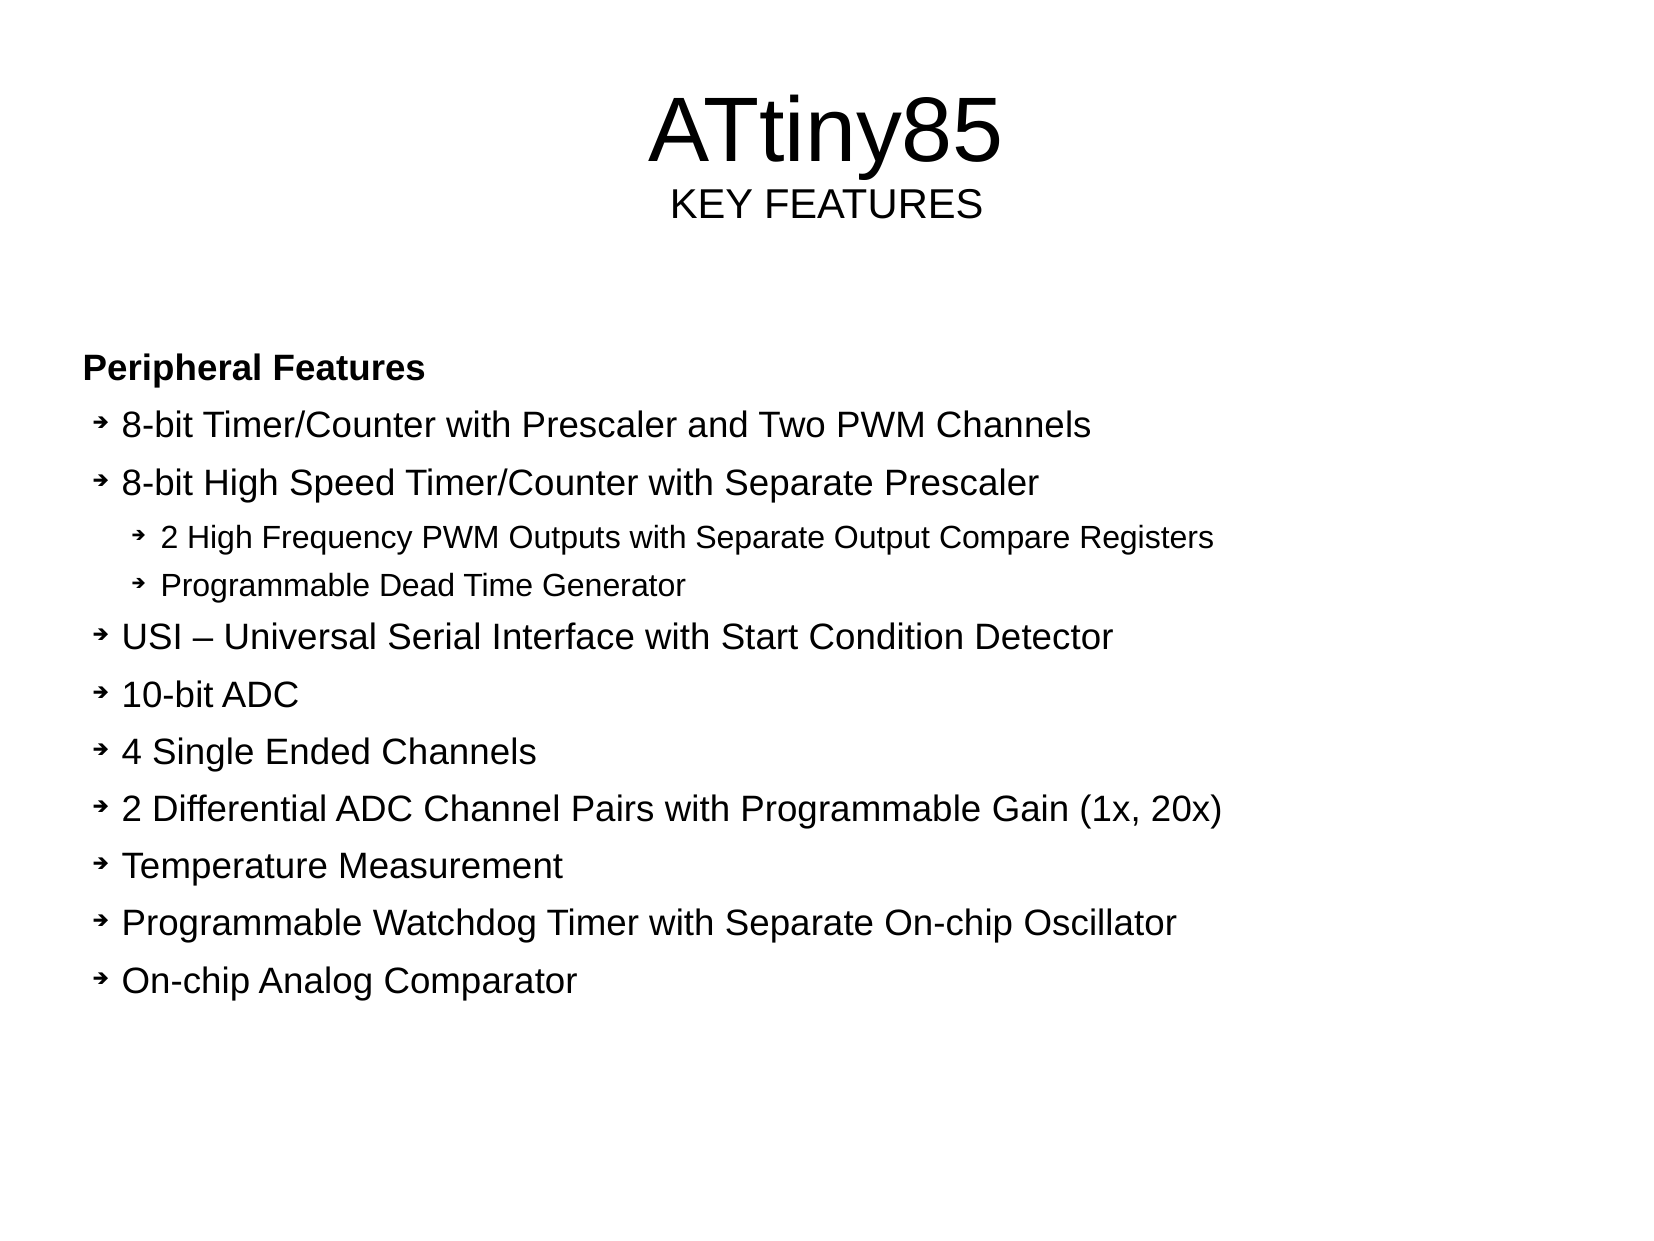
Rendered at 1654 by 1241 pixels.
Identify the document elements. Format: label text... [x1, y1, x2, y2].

title ATtiny85 KEY FEATURES [82, 49, 1571, 257]
list Peripheral Features 8-bit Timer/Counter with Prescaler and Two PWM Channels 8-bit High Speed Timer/Counter with Separate Prescaler 2 High Frequency PWM Outputs with Separate Output Compare Registers Programmable Dead Time Generator USI – Universal Serial Interface with Start Condition Detector 10-bit ADC 4 Single Ended Channels 2 Differential ADC Channel Pairs with Programmable Gain (1x, 20x) Temperature Measurement Programmable Watchdog Timer with Separate On-chip Oscillator On-chip Analog Comparator [82, 290, 1571, 1010]
